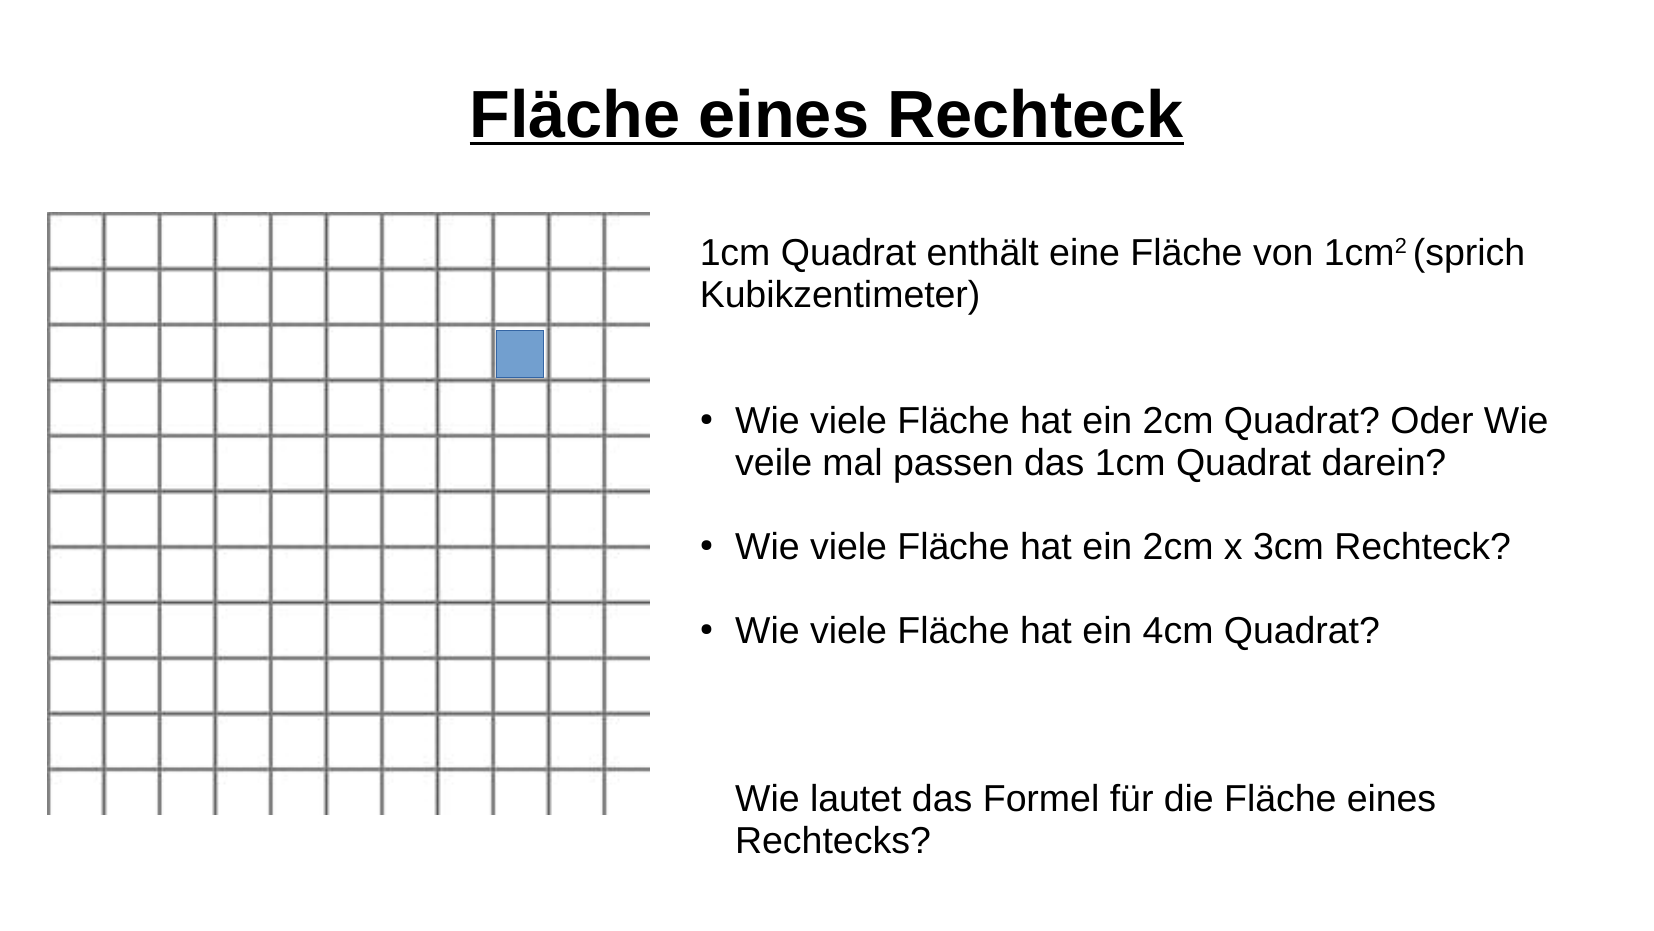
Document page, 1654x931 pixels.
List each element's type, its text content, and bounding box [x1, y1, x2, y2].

text_box [496, 330, 544, 378]
picture [47, 212, 650, 815]
title Fläche eines Rechteck [82, 37, 1571, 193]
text_box 1cm Quadrat enthält eine Fläche von 1cm2 (sprich Kubikzentimeter) Wie viele Fläche hat ein 2cm Quadrat? Oder Wie veile mal passen das 1cm Quadrat darein? Wie viele Fläche hat ein 2cm x 3cm Rechteck? Wie viele Fläche hat ein 4cm Quadrat? Wie lautet das Formel für die Fläche eines Rechtecks? [685, 224, 1642, 931]
